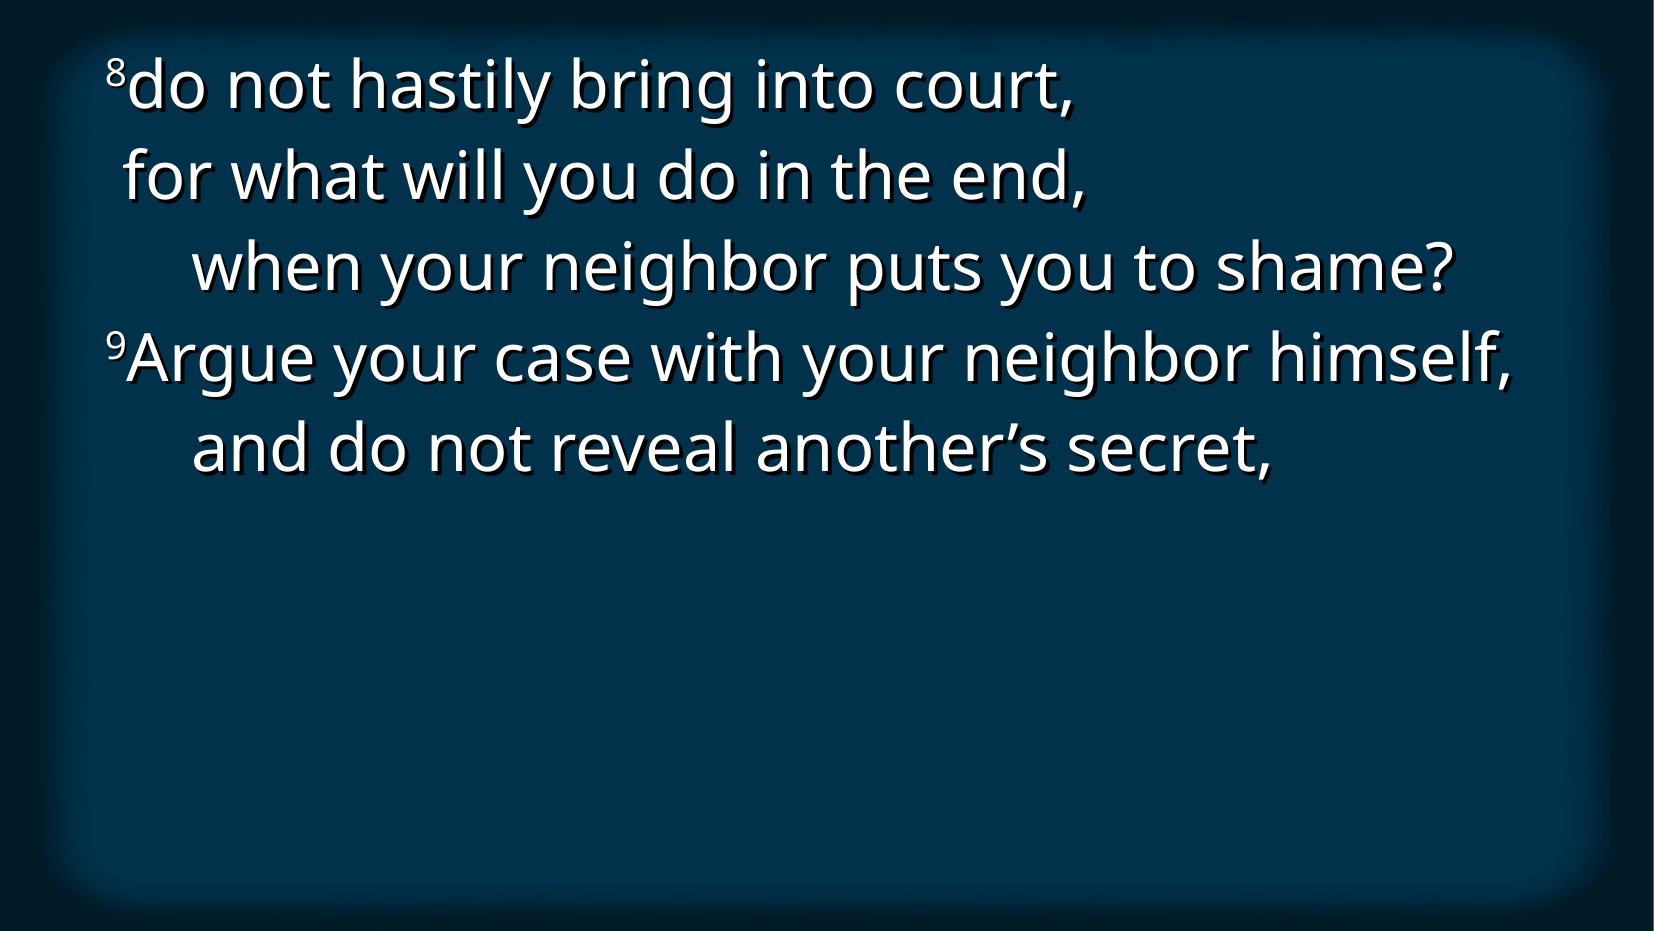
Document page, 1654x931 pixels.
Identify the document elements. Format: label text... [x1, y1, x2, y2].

picture [0, 0, 1654, 931]
text_box 8do not hastily bring into court, for what will you do in the end, when your neighbor puts you to shame? 9Argue your case with your neighbor himself, and do not reveal another’s secret, [90, 30, 1561, 489]
